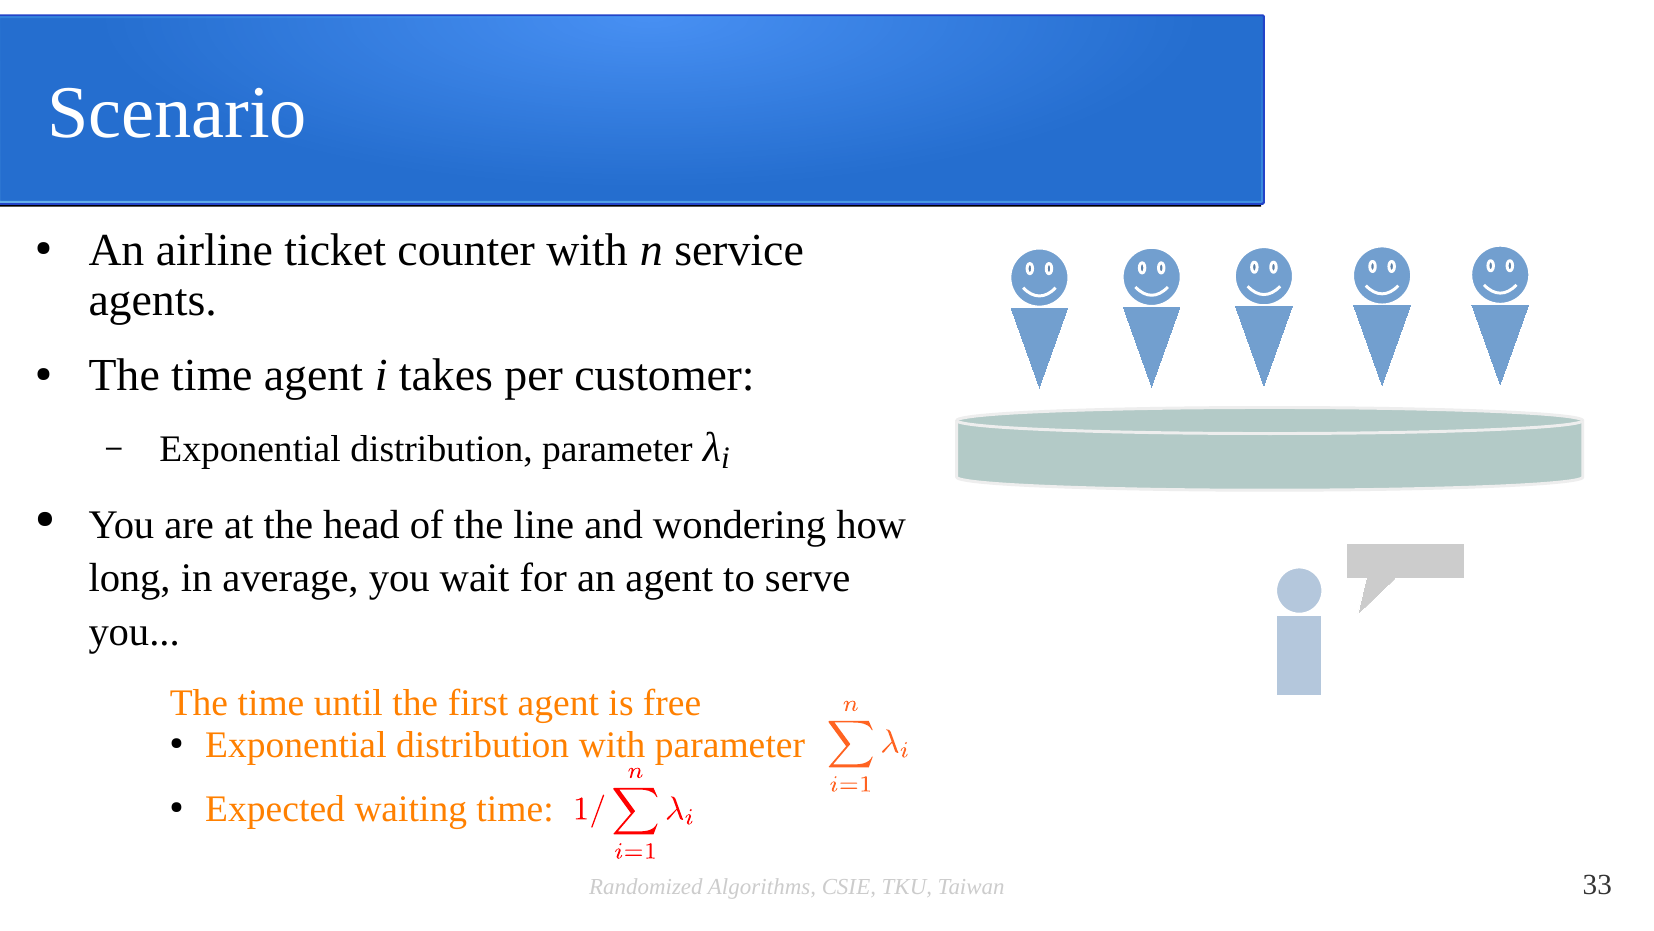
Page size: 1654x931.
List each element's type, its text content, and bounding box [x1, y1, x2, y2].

text_box [1122, 247, 1182, 390]
picture [572, 767, 693, 859]
text_box The time until the first agent is free Exponential distribution with parameter Expected waiting time: [153, 673, 1004, 839]
text_box [1009, 248, 1069, 390]
text_box [1275, 566, 1323, 697]
picture [826, 700, 908, 792]
text_box [1352, 245, 1412, 388]
text_box [956, 407, 1583, 491]
text_box [1346, 543, 1465, 616]
text_box [1234, 246, 1294, 389]
title Scenario [47, 35, 1199, 189]
list An airline ticket counter with n service agents. The time agent i takes per customer: Exponential distribution, parameter λi You are at the head of the line and wondering how long, in average, you wait for an agent to serve you... [17, 224, 922, 764]
text_box [1470, 245, 1530, 387]
